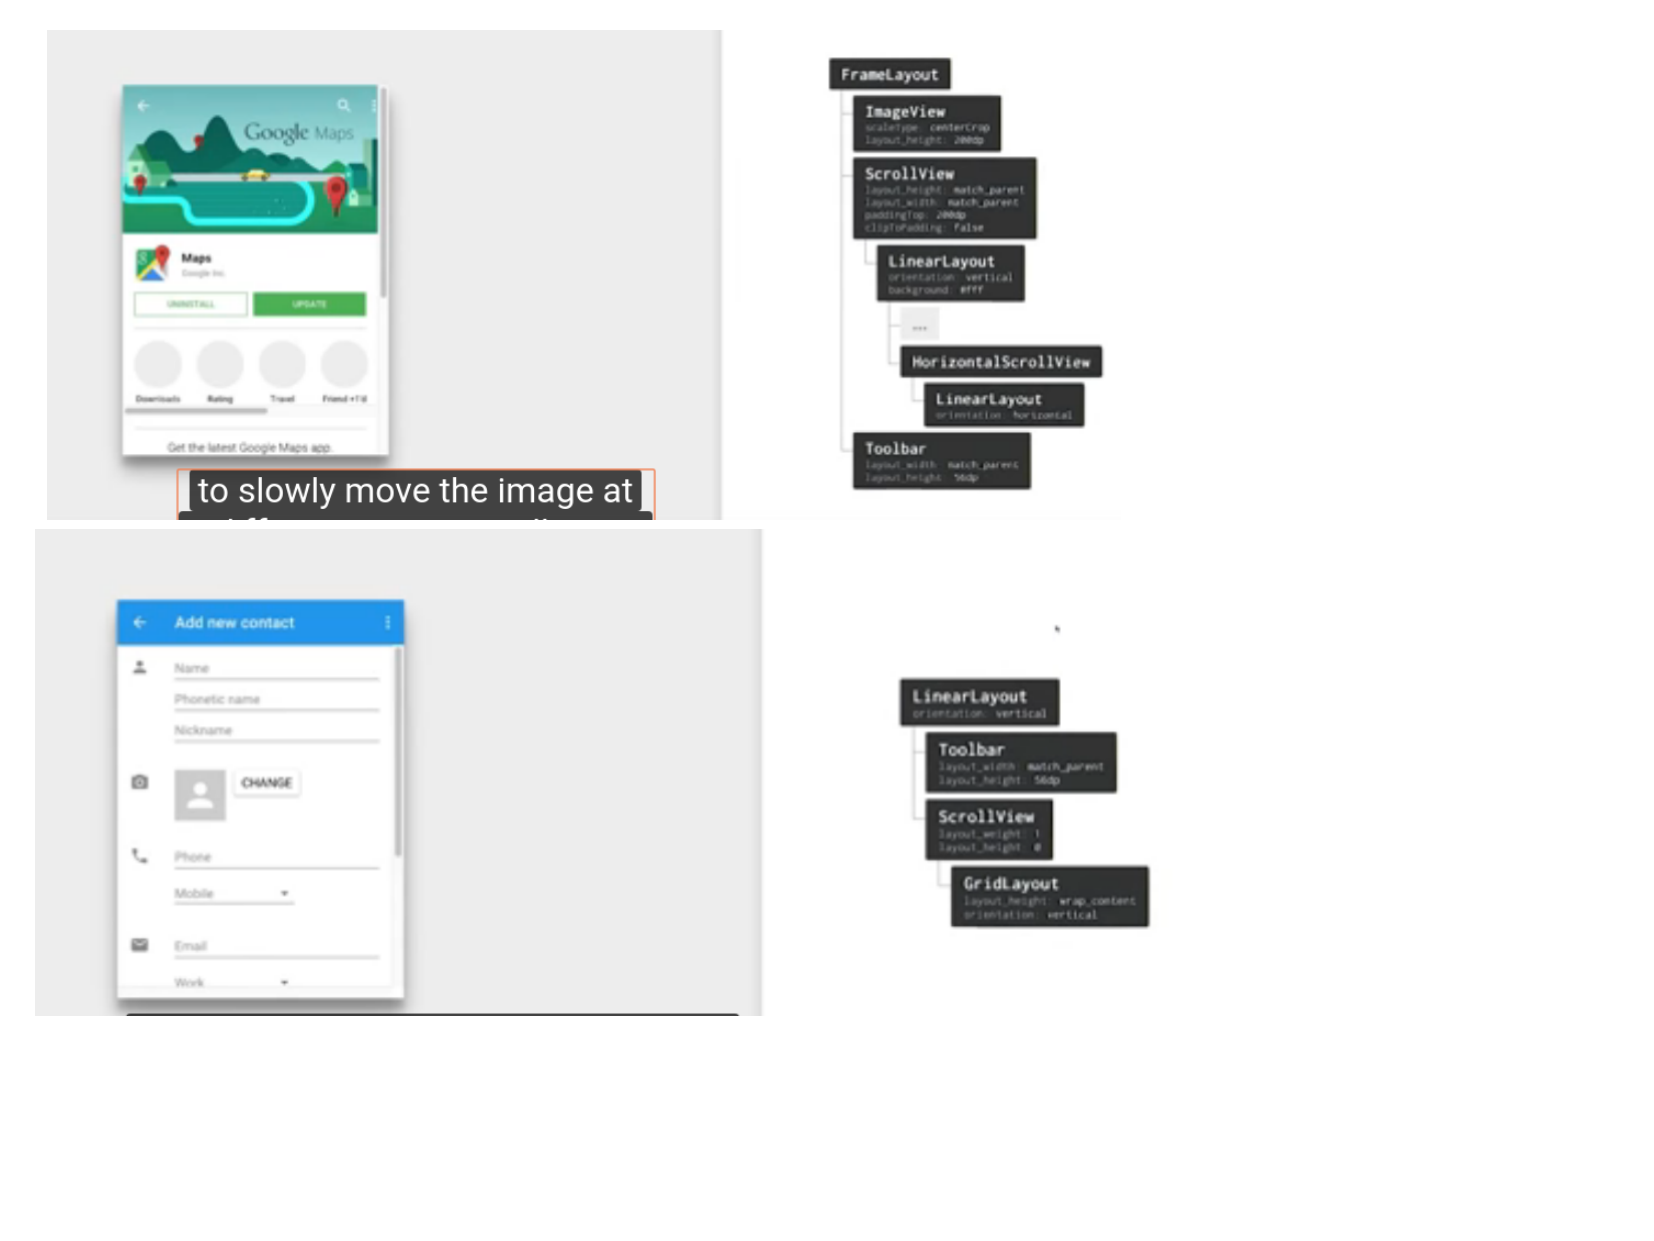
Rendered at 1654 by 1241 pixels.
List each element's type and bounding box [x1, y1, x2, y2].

picture [35, 529, 1181, 1016]
picture [47, 30, 1121, 520]
